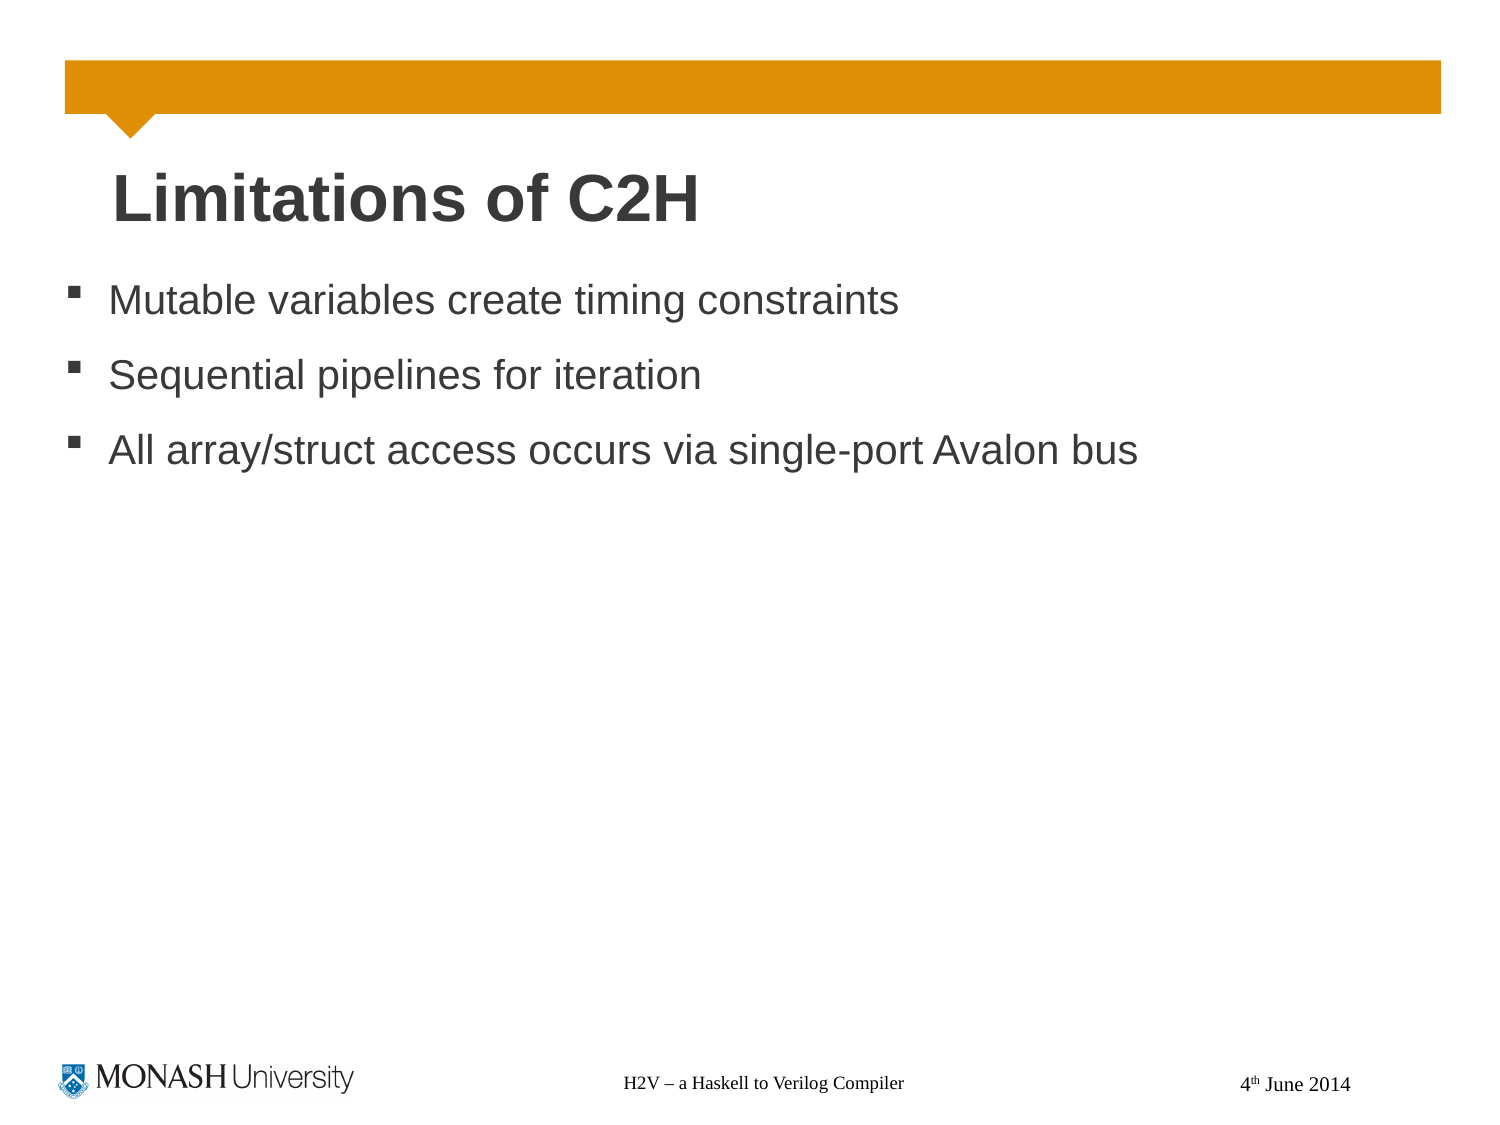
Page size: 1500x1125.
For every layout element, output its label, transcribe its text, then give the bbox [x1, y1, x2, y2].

title Limitations of C2H [112, 154, 1459, 256]
list Mutable variables create timing constraints Sequential pipelines for iteration All array/struct access occurs via single-port Avalon bus [64, 272, 1450, 1053]
picture [58, 1064, 354, 1099]
